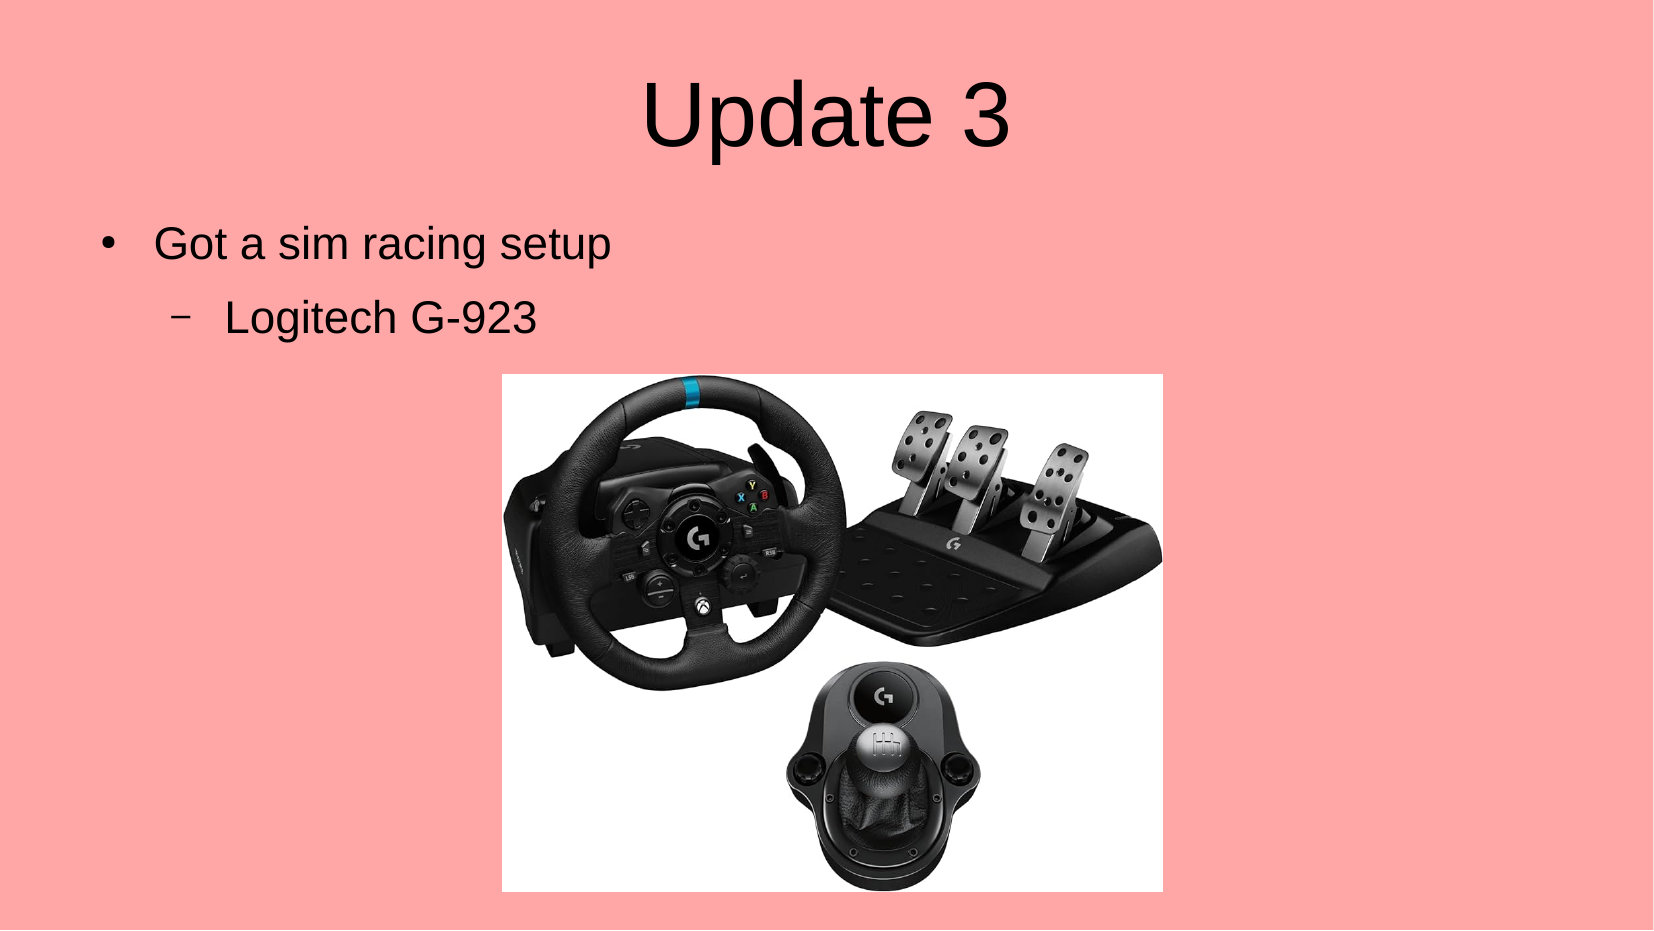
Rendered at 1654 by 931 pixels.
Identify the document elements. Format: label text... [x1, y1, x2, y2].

picture [502, 374, 1163, 892]
title Update 3 [82, 37, 1571, 193]
list Got a sim racing setup Logitech G-923 [82, 217, 1571, 758]
